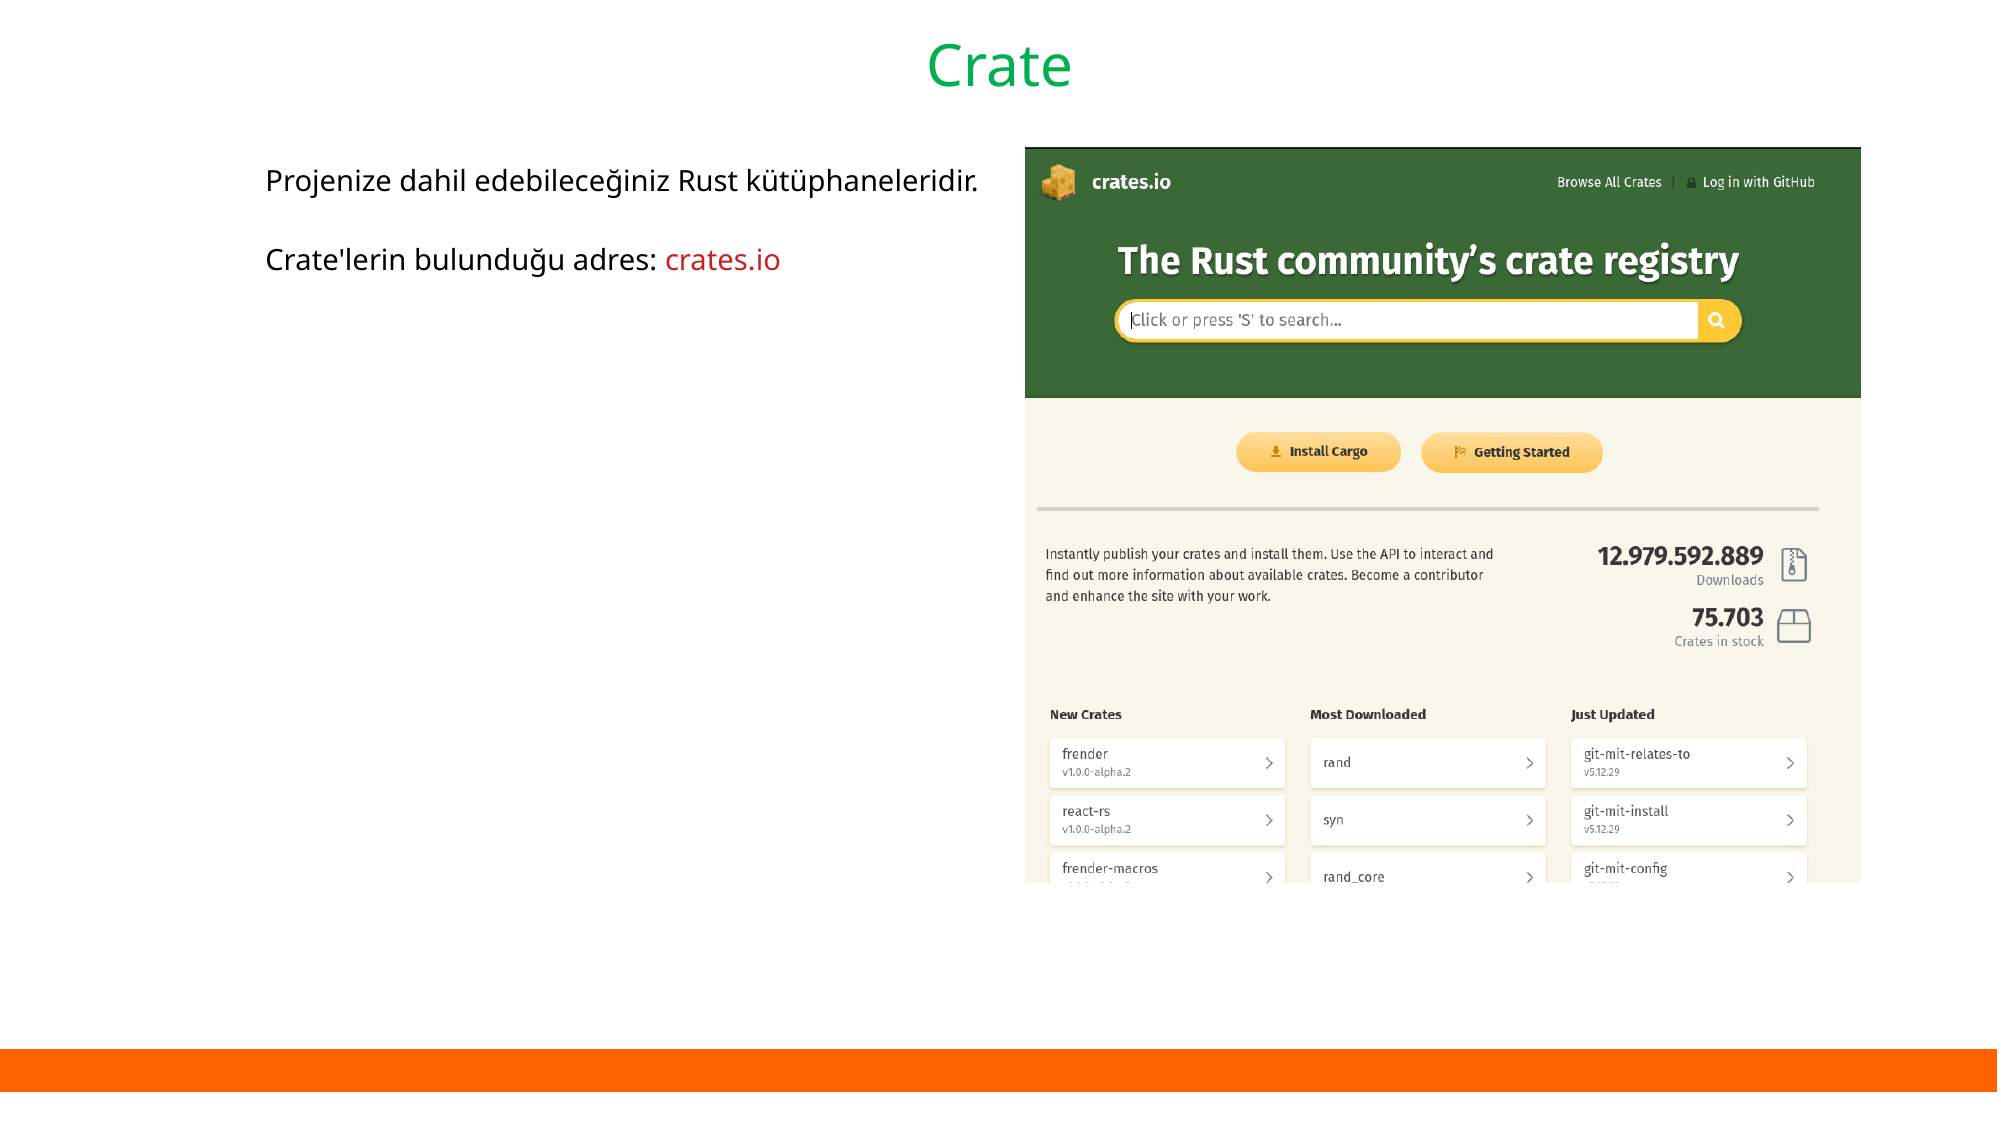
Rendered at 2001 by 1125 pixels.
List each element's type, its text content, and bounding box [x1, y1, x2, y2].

list Crate [420, 28, 1580, 119]
text_box Projenize dahil edebileceğiniz Rust kütüphaneleridir. Crate'lerin bulunduğu adres: crates.io [250, 152, 975, 266]
text_box [0, 1049, 1997, 1092]
picture [1025, 147, 1861, 883]
